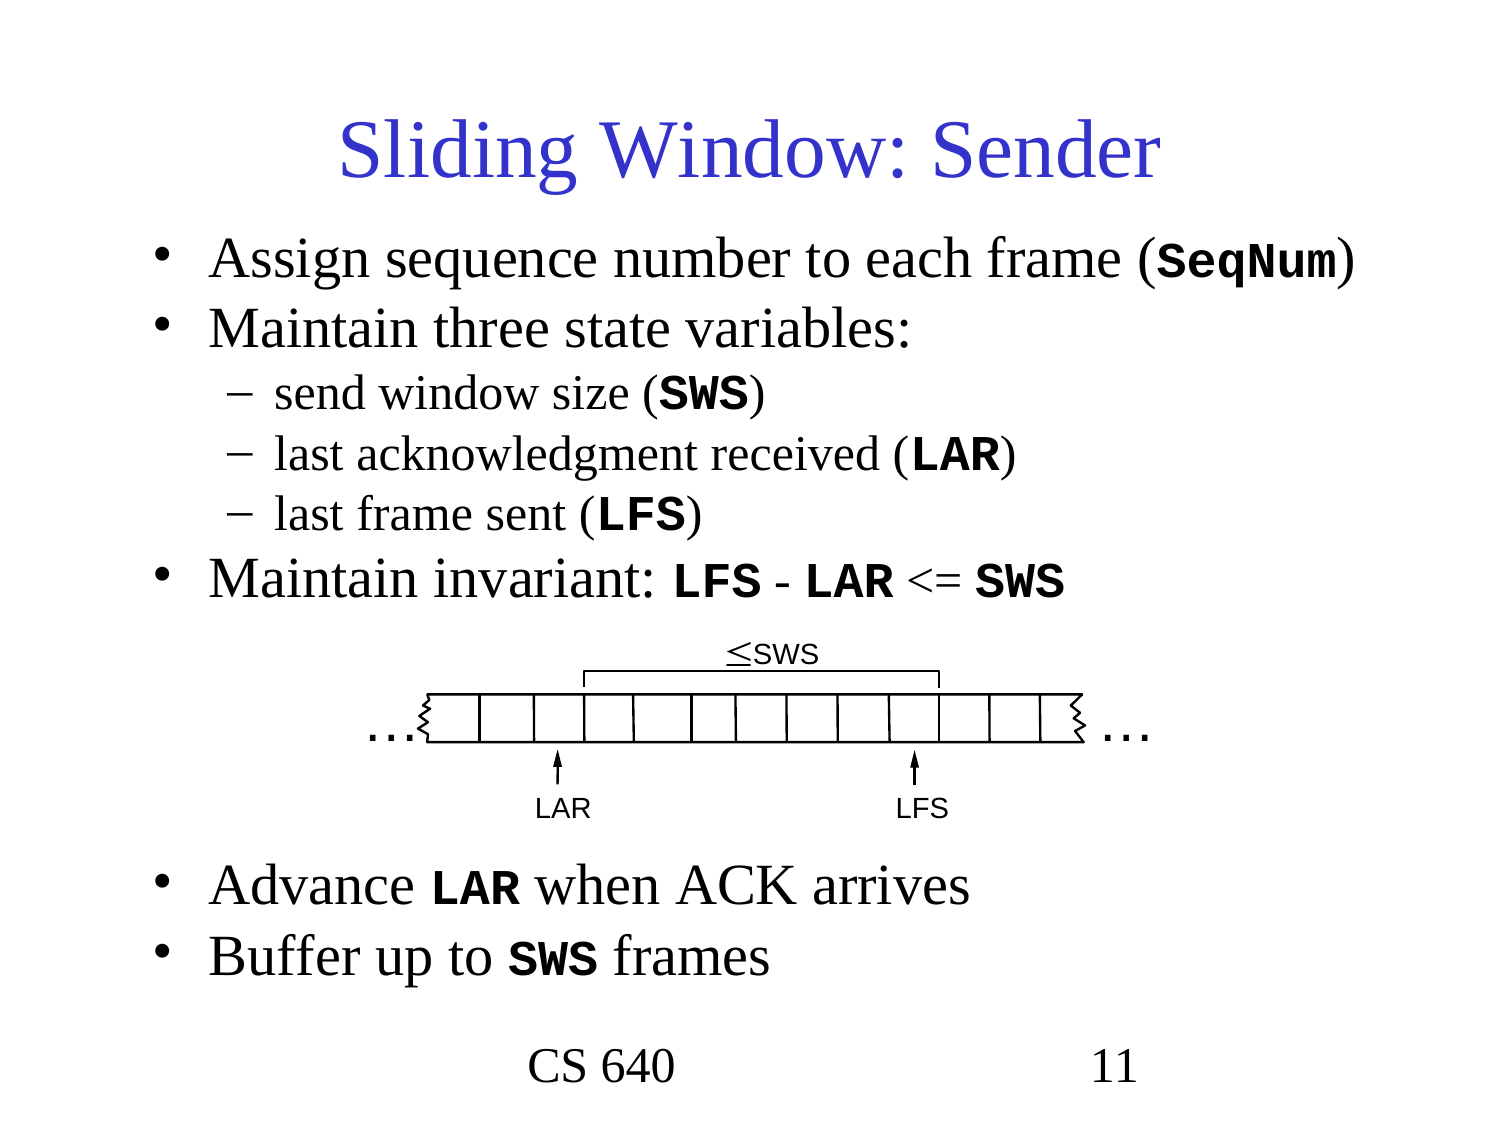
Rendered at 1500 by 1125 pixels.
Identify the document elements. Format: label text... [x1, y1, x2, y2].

text_box  [732, 647, 744, 656]
text_box LFS [895, 789, 950, 825]
text_box LAR [535, 789, 592, 825]
title Sliding Window: Sender [112, 49, 1388, 238]
list Assign sequence number to each frame (SeqNum) Maintain three state variables: send window size (SWS) last acknowledgment received (LAR) last frame sent (LFS) Maintain invariant: LFS - LAR <= SWS Advance LAR when ACK arrives Buffer up to SWS frames [137, 224, 1413, 995]
text_box … [362, 683, 421, 754]
text_box  [722, 624, 756, 676]
text_box … [1097, 683, 1156, 754]
text_box SWS [744, 635, 820, 671]
text_box [910, 750, 920, 768]
text_box [553, 749, 563, 767]
